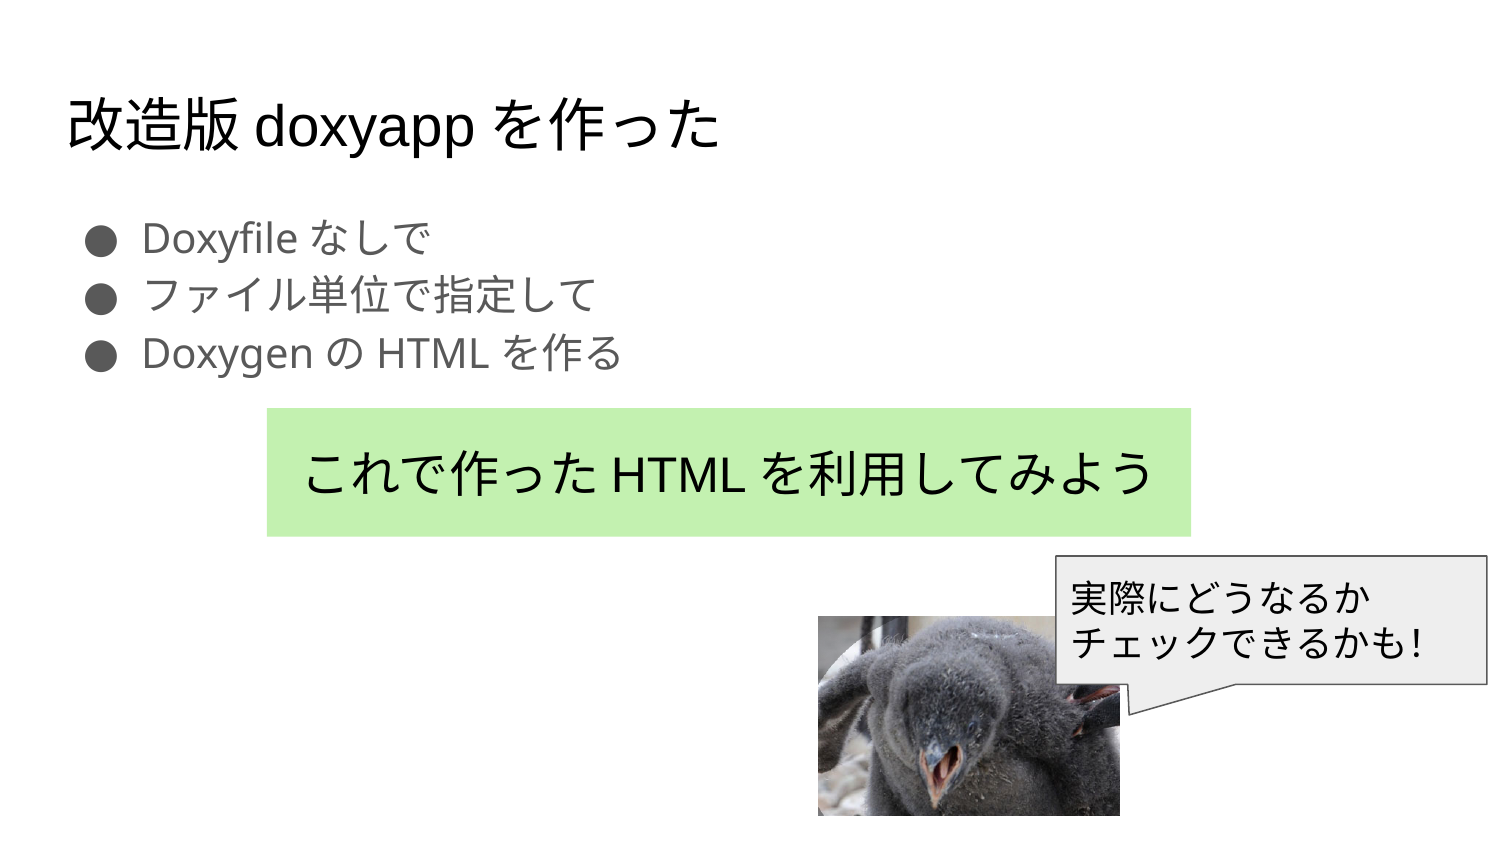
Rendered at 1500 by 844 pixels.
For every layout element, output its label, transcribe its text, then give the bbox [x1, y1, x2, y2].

text_box これで作ったHTMLを利用してみよう [266, 408, 1192, 537]
title 改造版doxyappを作った [51, 72, 1449, 167]
picture [818, 616, 1120, 816]
text_box 実際にどうなるか チェックできるかも！ [1055, 556, 1487, 715]
list Doxyfileなしで ファイル単位で指定して DoxygenのHTMLを作る [51, 189, 1449, 439]
